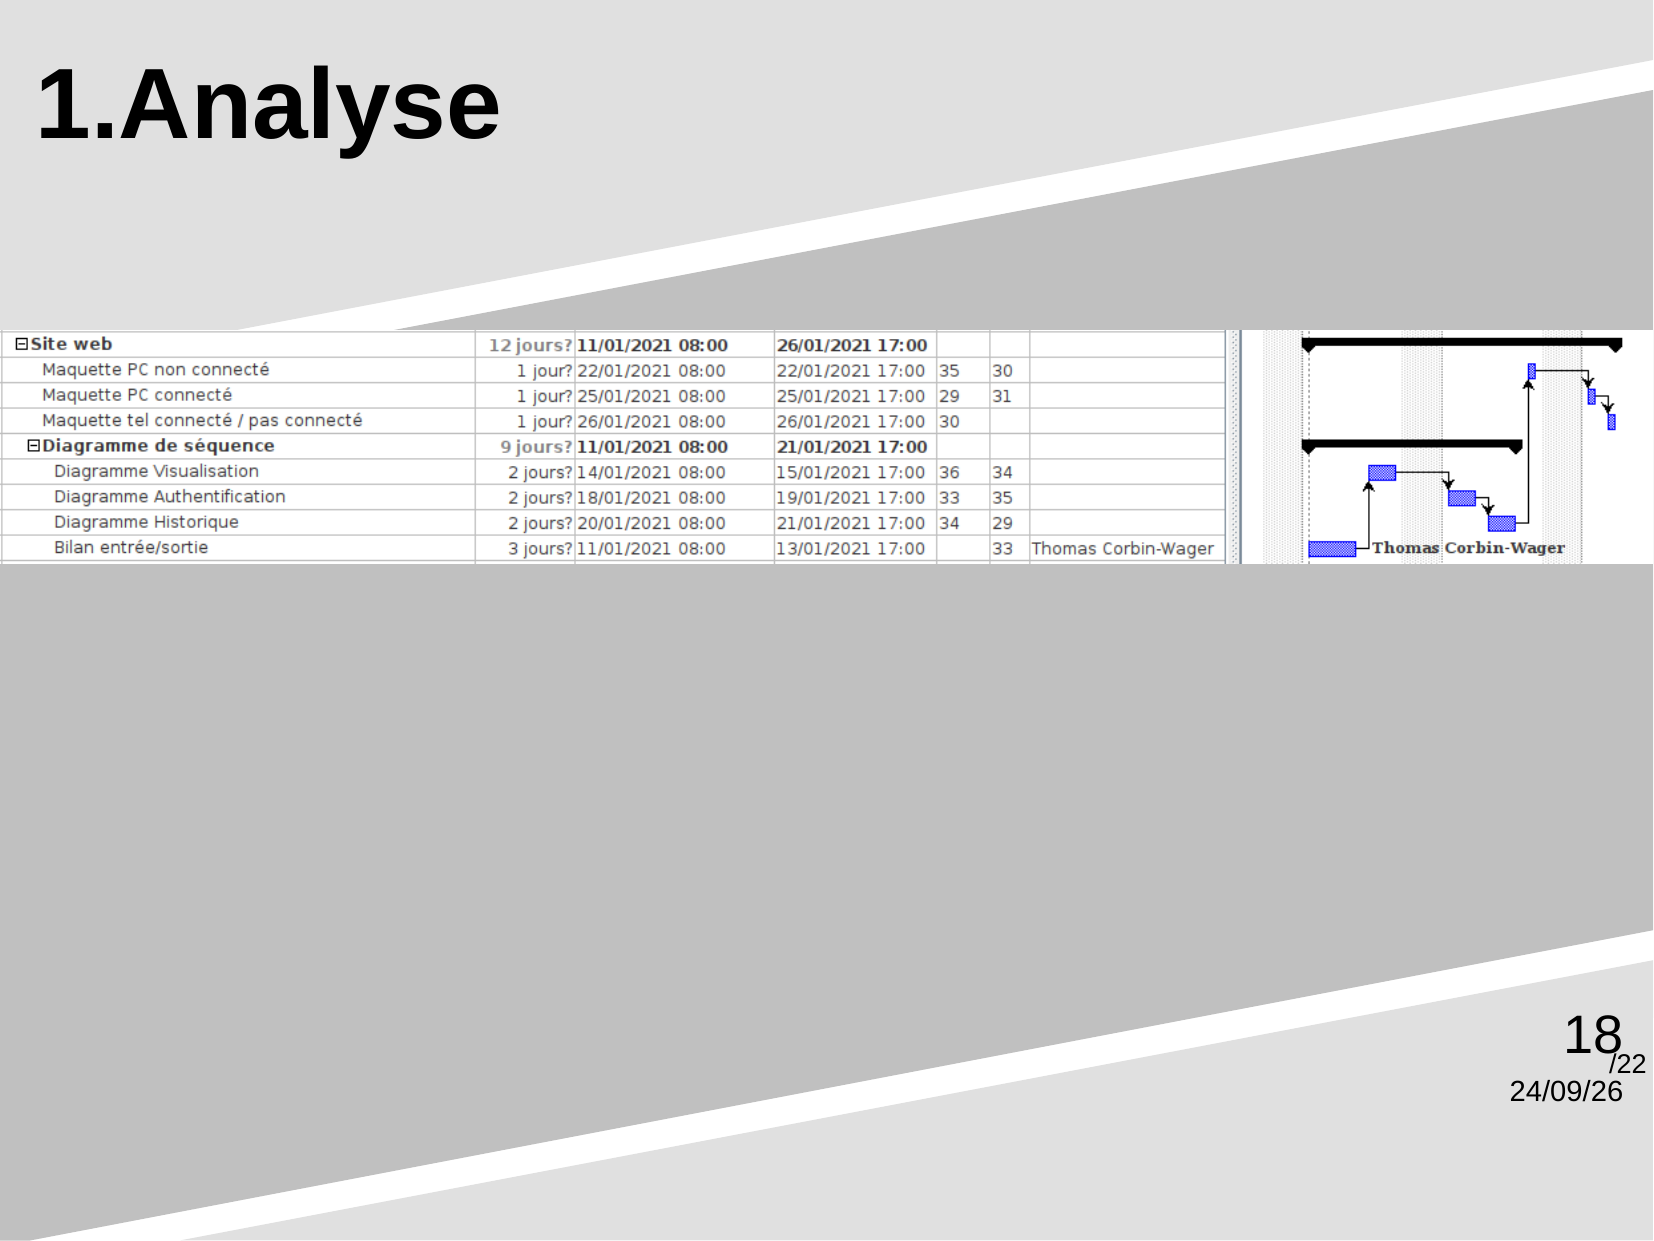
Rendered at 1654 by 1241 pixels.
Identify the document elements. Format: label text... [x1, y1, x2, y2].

picture [0, 330, 1653, 564]
text_box /22 [1594, 1041, 1653, 1087]
title 1.Analyse [35, 0, 1524, 208]
